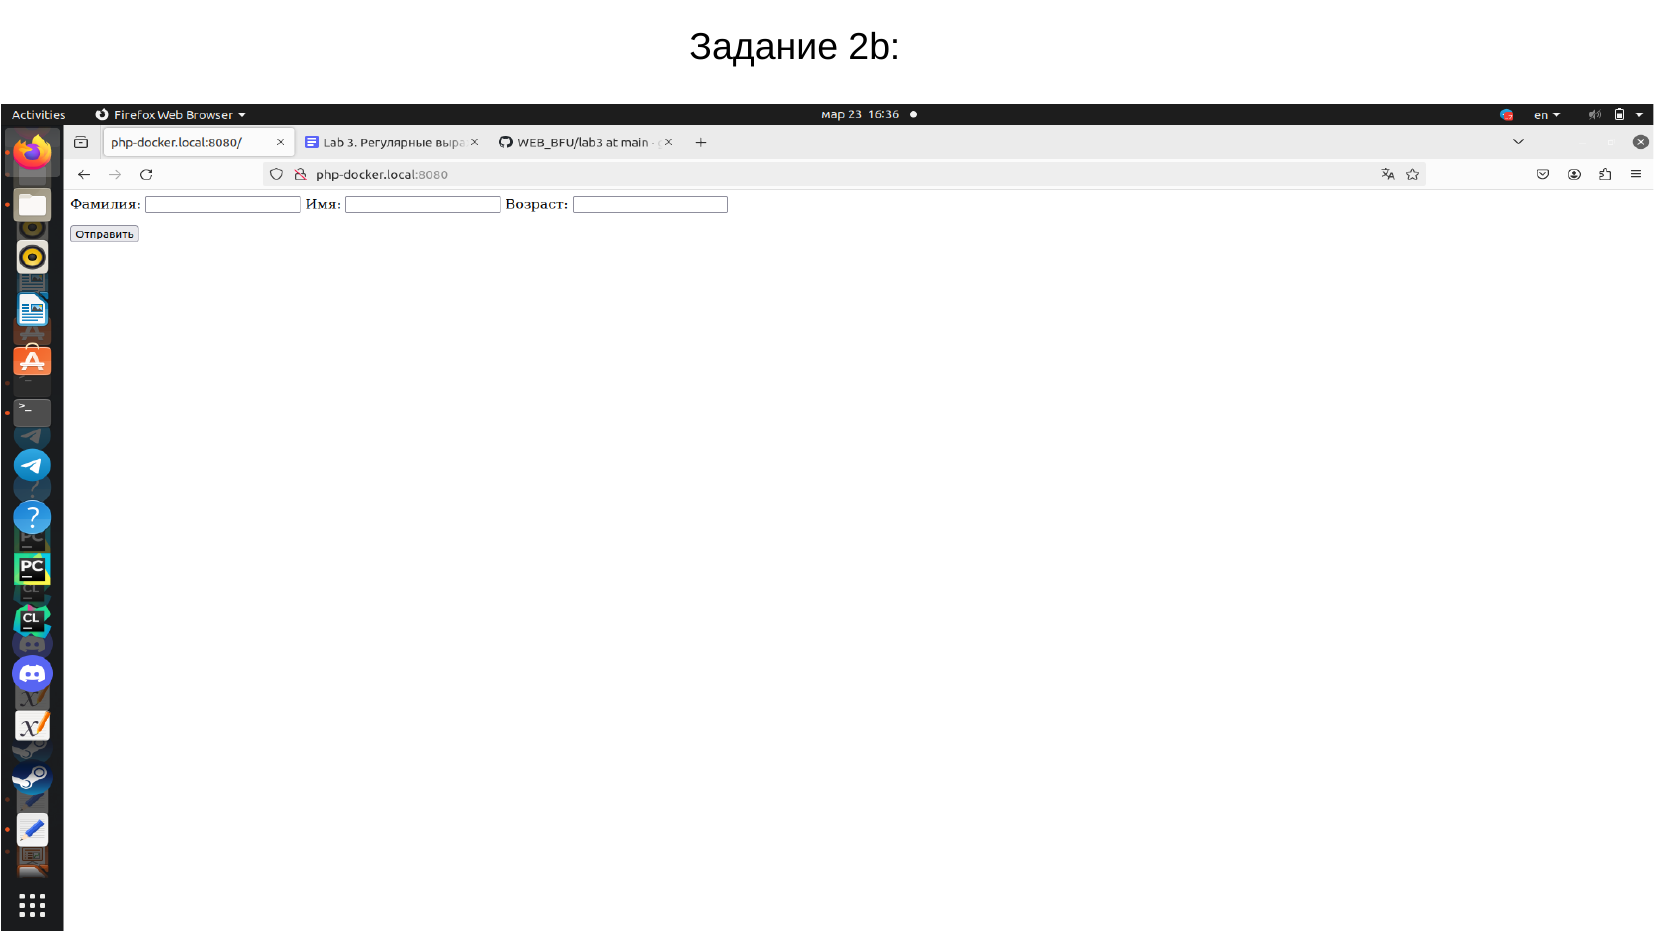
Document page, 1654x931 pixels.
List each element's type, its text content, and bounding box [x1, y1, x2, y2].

text_box Задание 2b: [450, 18, 1141, 76]
picture [1, 104, 1654, 931]
